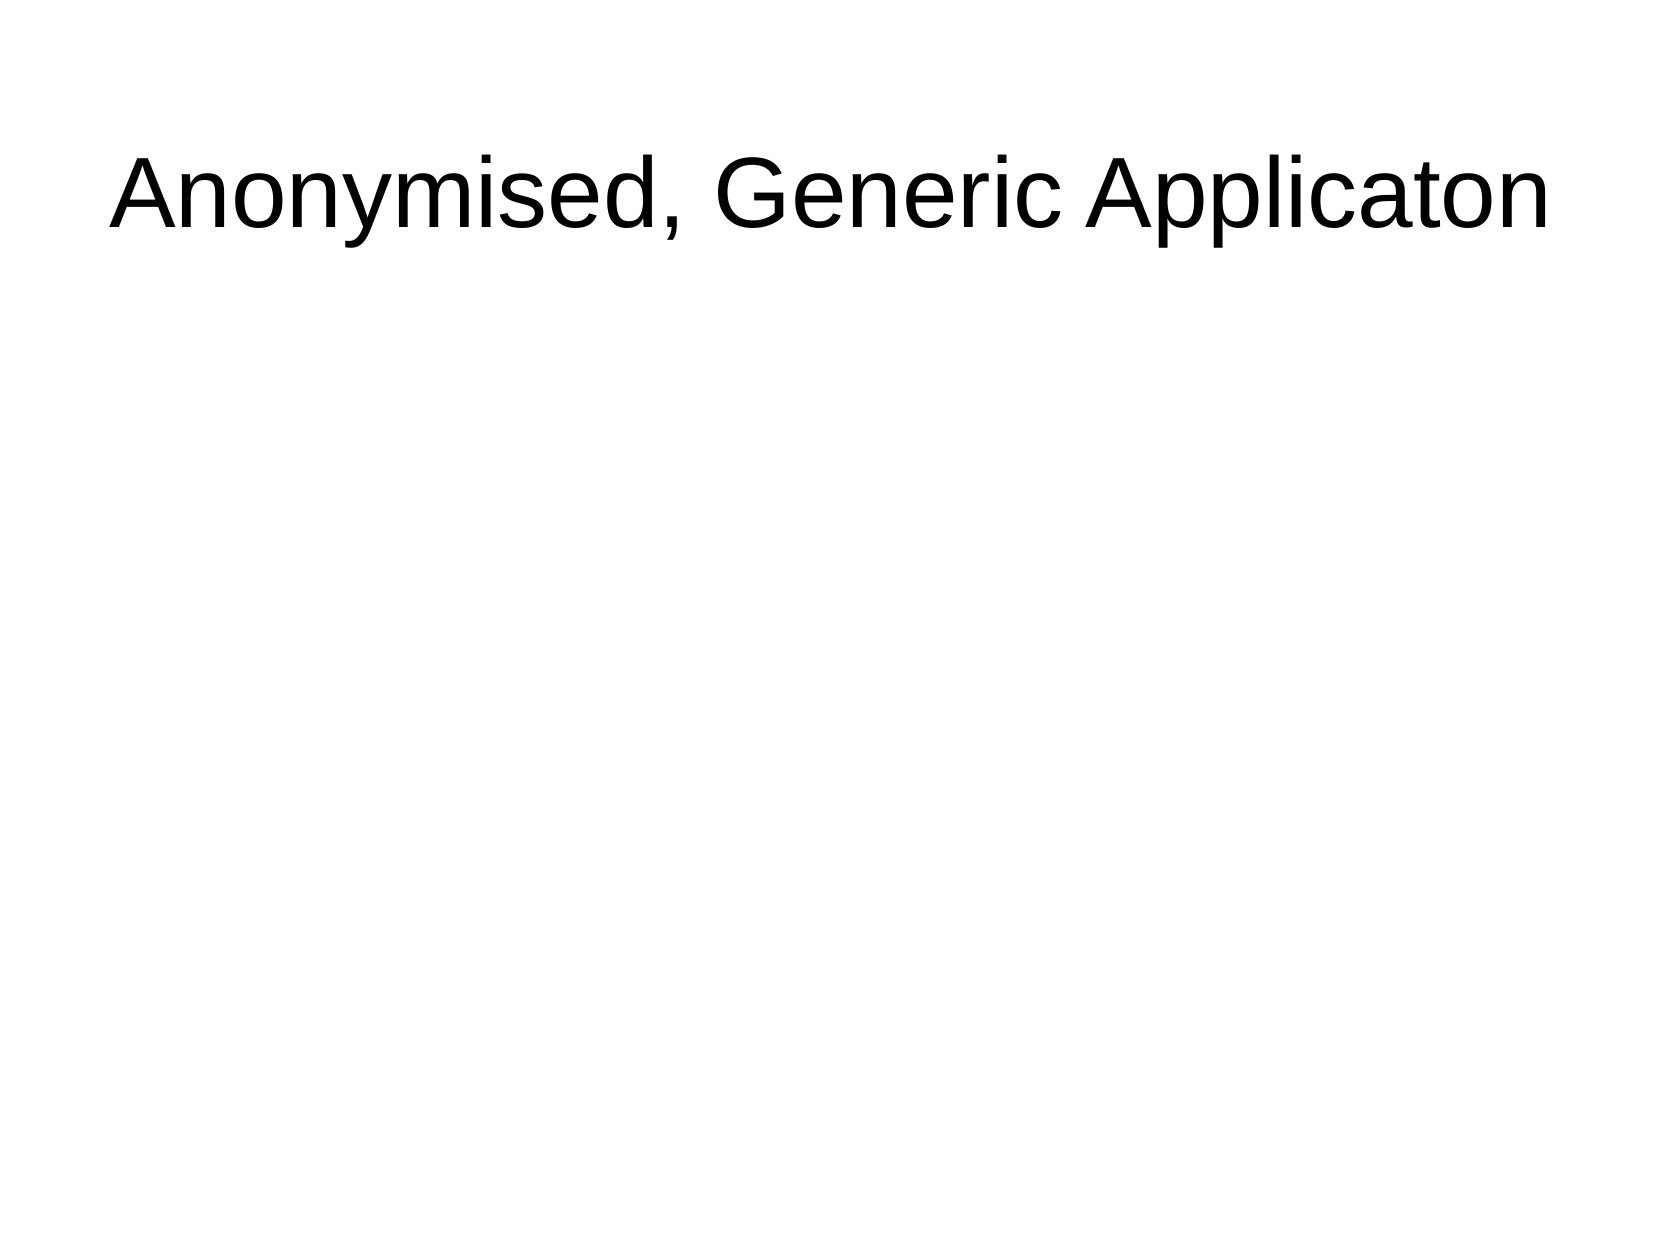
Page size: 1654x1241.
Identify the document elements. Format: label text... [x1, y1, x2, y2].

text_box Anonymised, Generic Applicaton [94, 129, 1568, 257]
